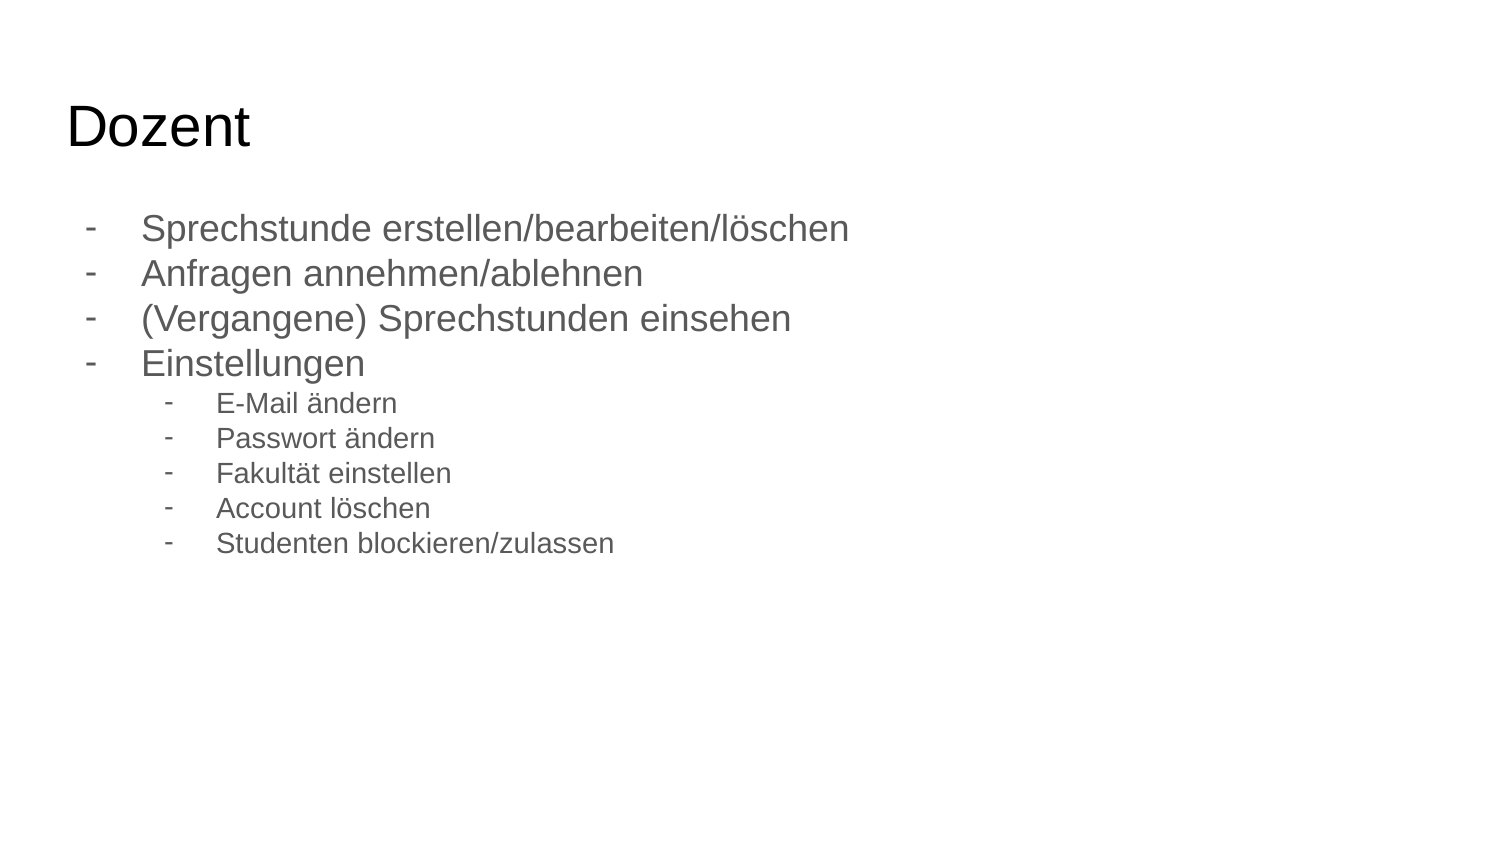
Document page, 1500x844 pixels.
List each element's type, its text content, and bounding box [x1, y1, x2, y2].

list Sprechstunde erstellen/bearbeiten/löschen Anfragen annehmen/ablehnen (Vergangene) Sprechstunden einsehen Einstellungen E-Mail ändern Passwort ändern Fakultät einstellen Account löschen Studenten blockieren/zulassen [51, 189, 1449, 750]
title Dozent [51, 72, 1449, 167]
